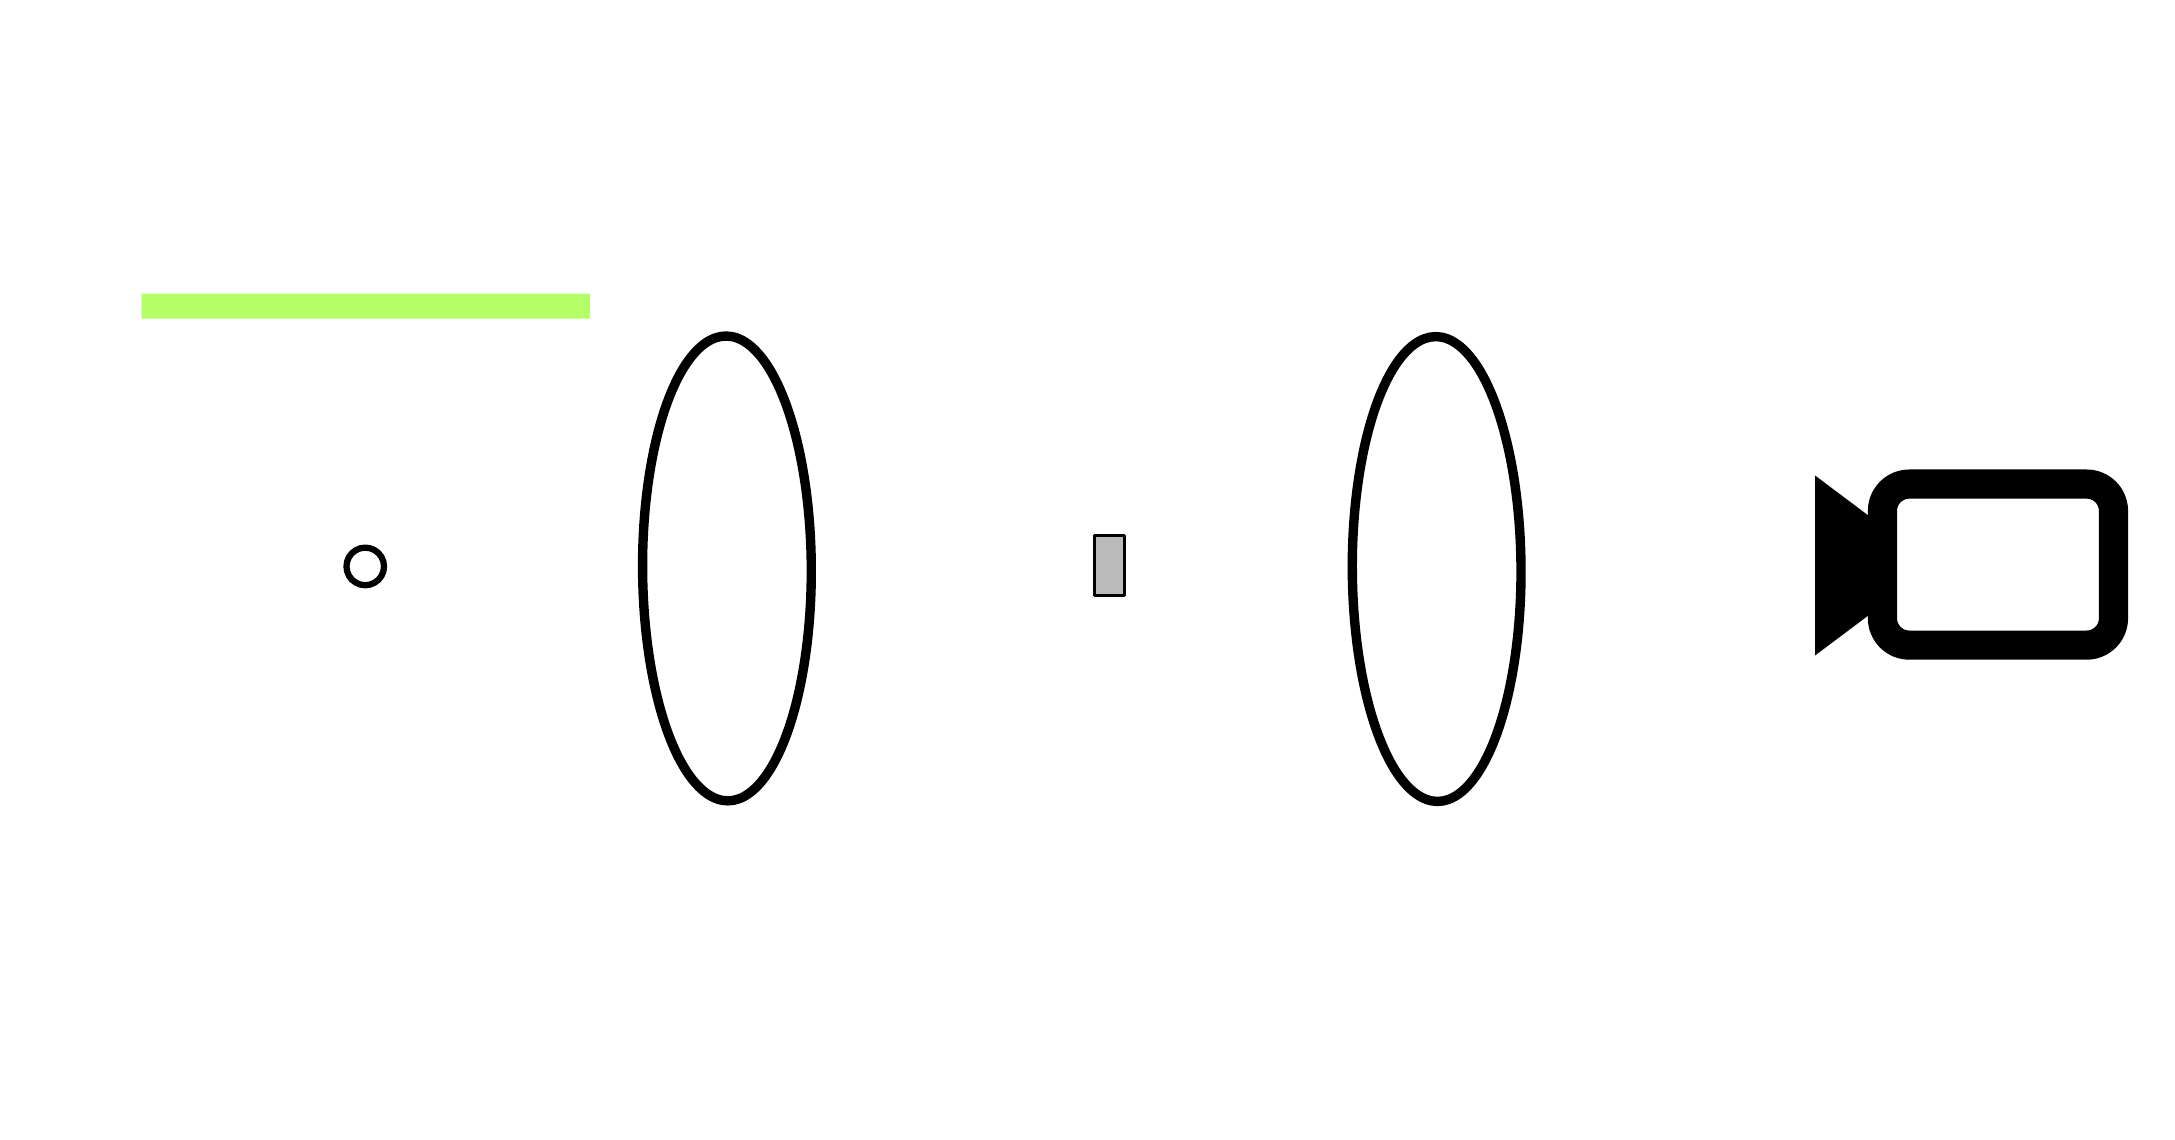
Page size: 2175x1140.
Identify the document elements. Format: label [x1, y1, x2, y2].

text_box [1882, 484, 2114, 646]
text_box [1352, 336, 1522, 802]
text_box [642, 336, 812, 801]
text_box [1094, 535, 1125, 596]
text_box [1815, 475, 1876, 656]
